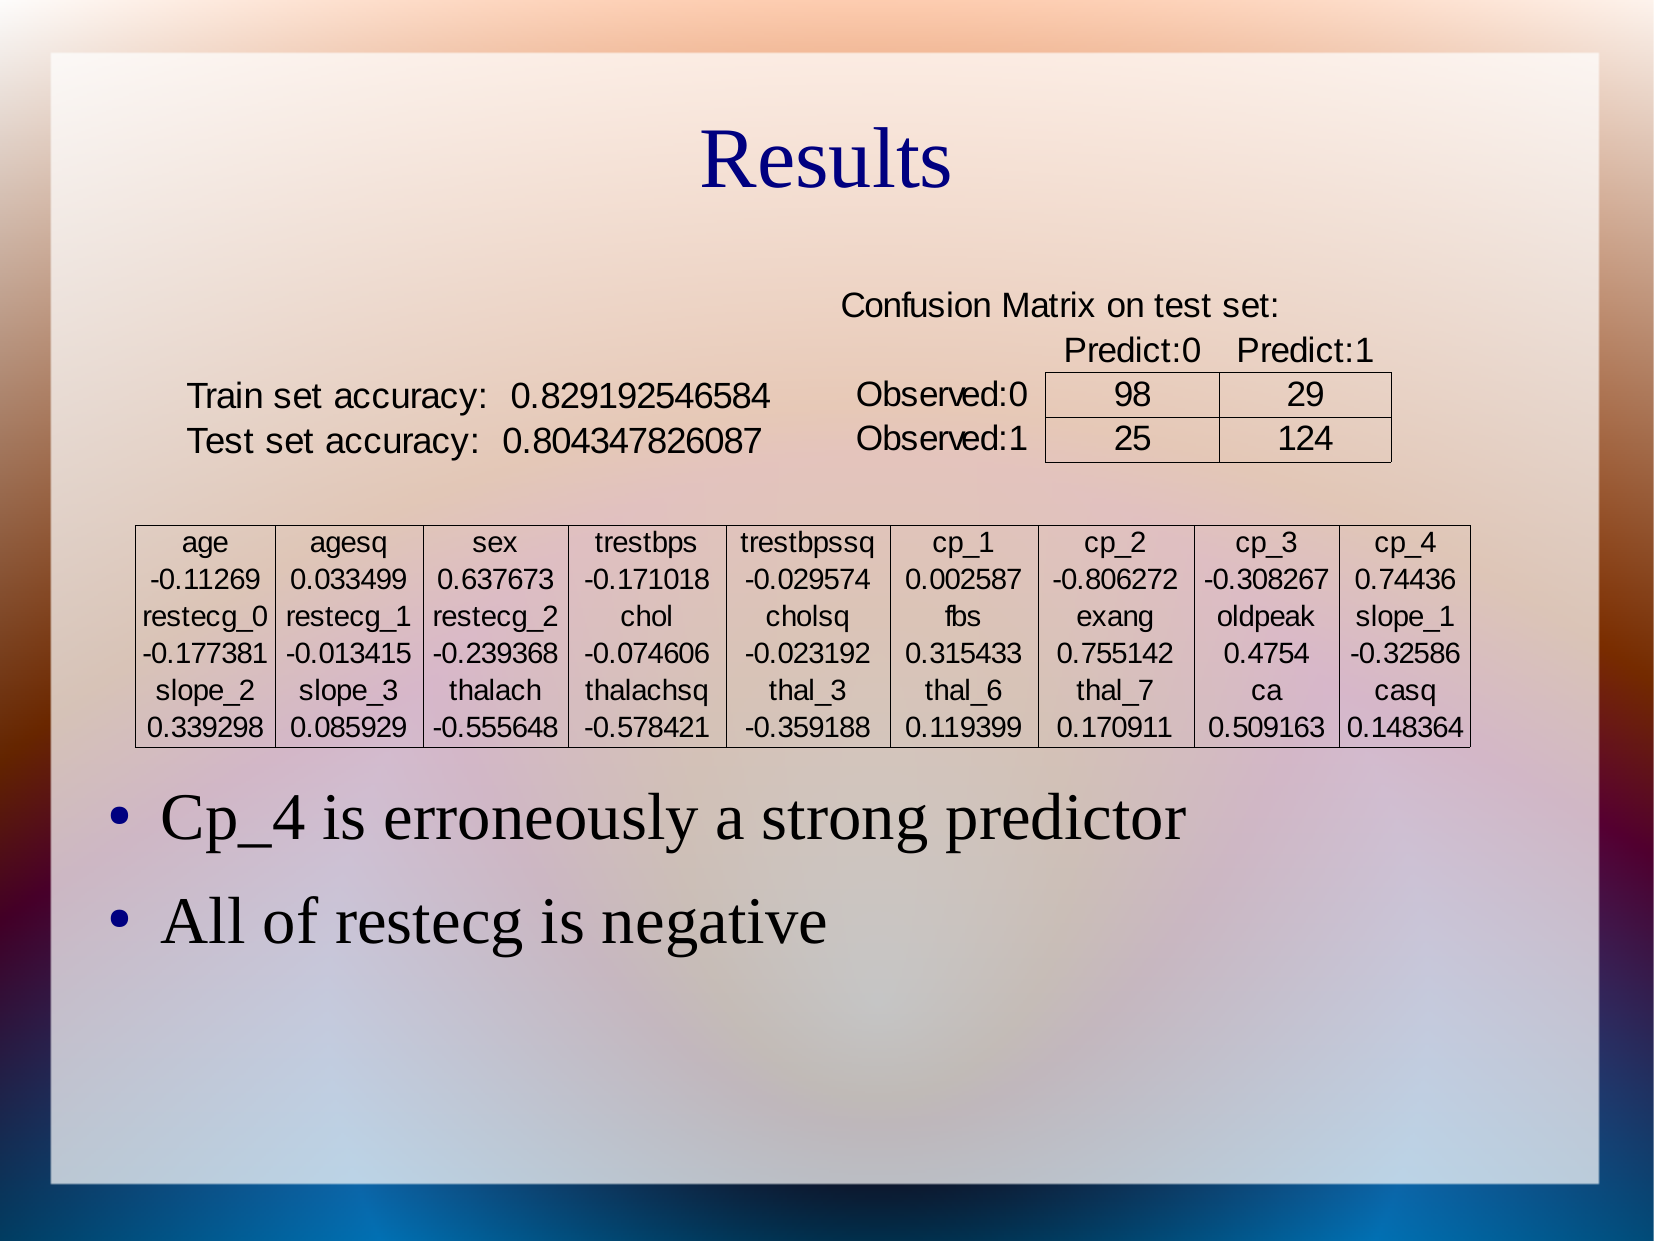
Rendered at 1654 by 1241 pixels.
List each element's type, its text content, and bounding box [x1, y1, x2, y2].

chart [182, 375, 826, 469]
chart [135, 525, 1474, 751]
chart [837, 285, 1396, 466]
title Results [82, 55, 1571, 263]
picture [0, 0, 1654, 1241]
list Cp_4 is erroneously a strong predictor All of restecg is negative [90, 780, 1579, 1062]
